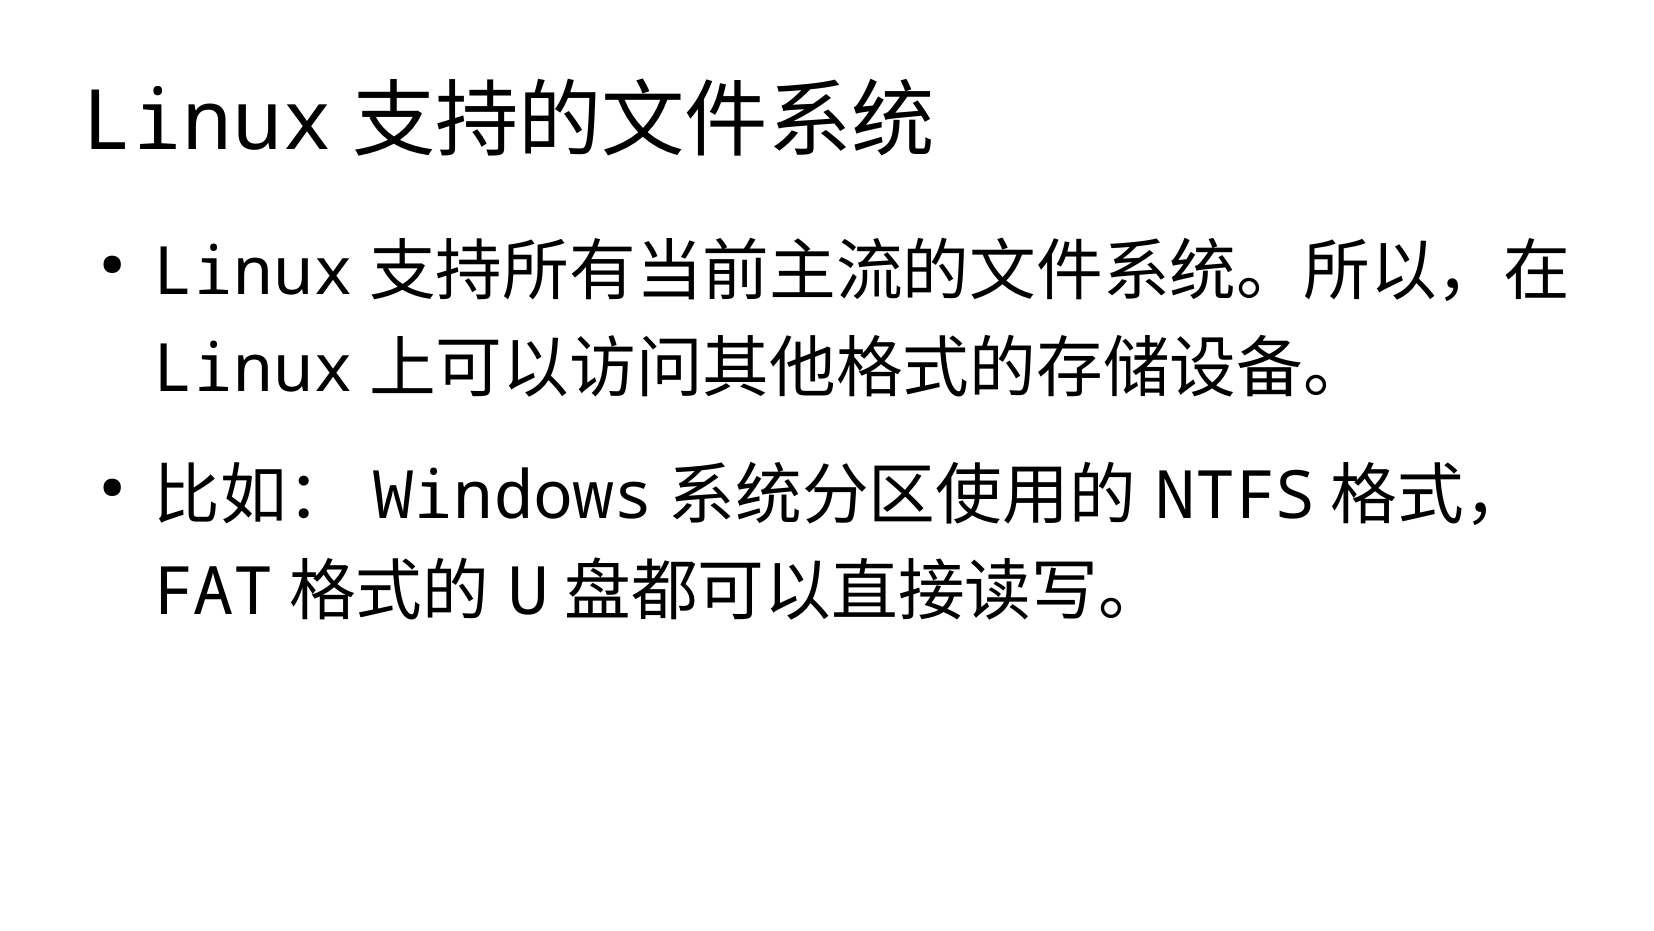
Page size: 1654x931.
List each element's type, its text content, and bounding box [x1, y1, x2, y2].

title Linux支持的文件系统 [82, 37, 1571, 189]
list Linux支持所有当前主流的文件系统。所以，在Linux上可以访问其他格式的存储设备。 比如：Windows系统分区使用的NTFS格式，FAT格式的U盘都可以直接读写。 [82, 217, 1571, 758]
